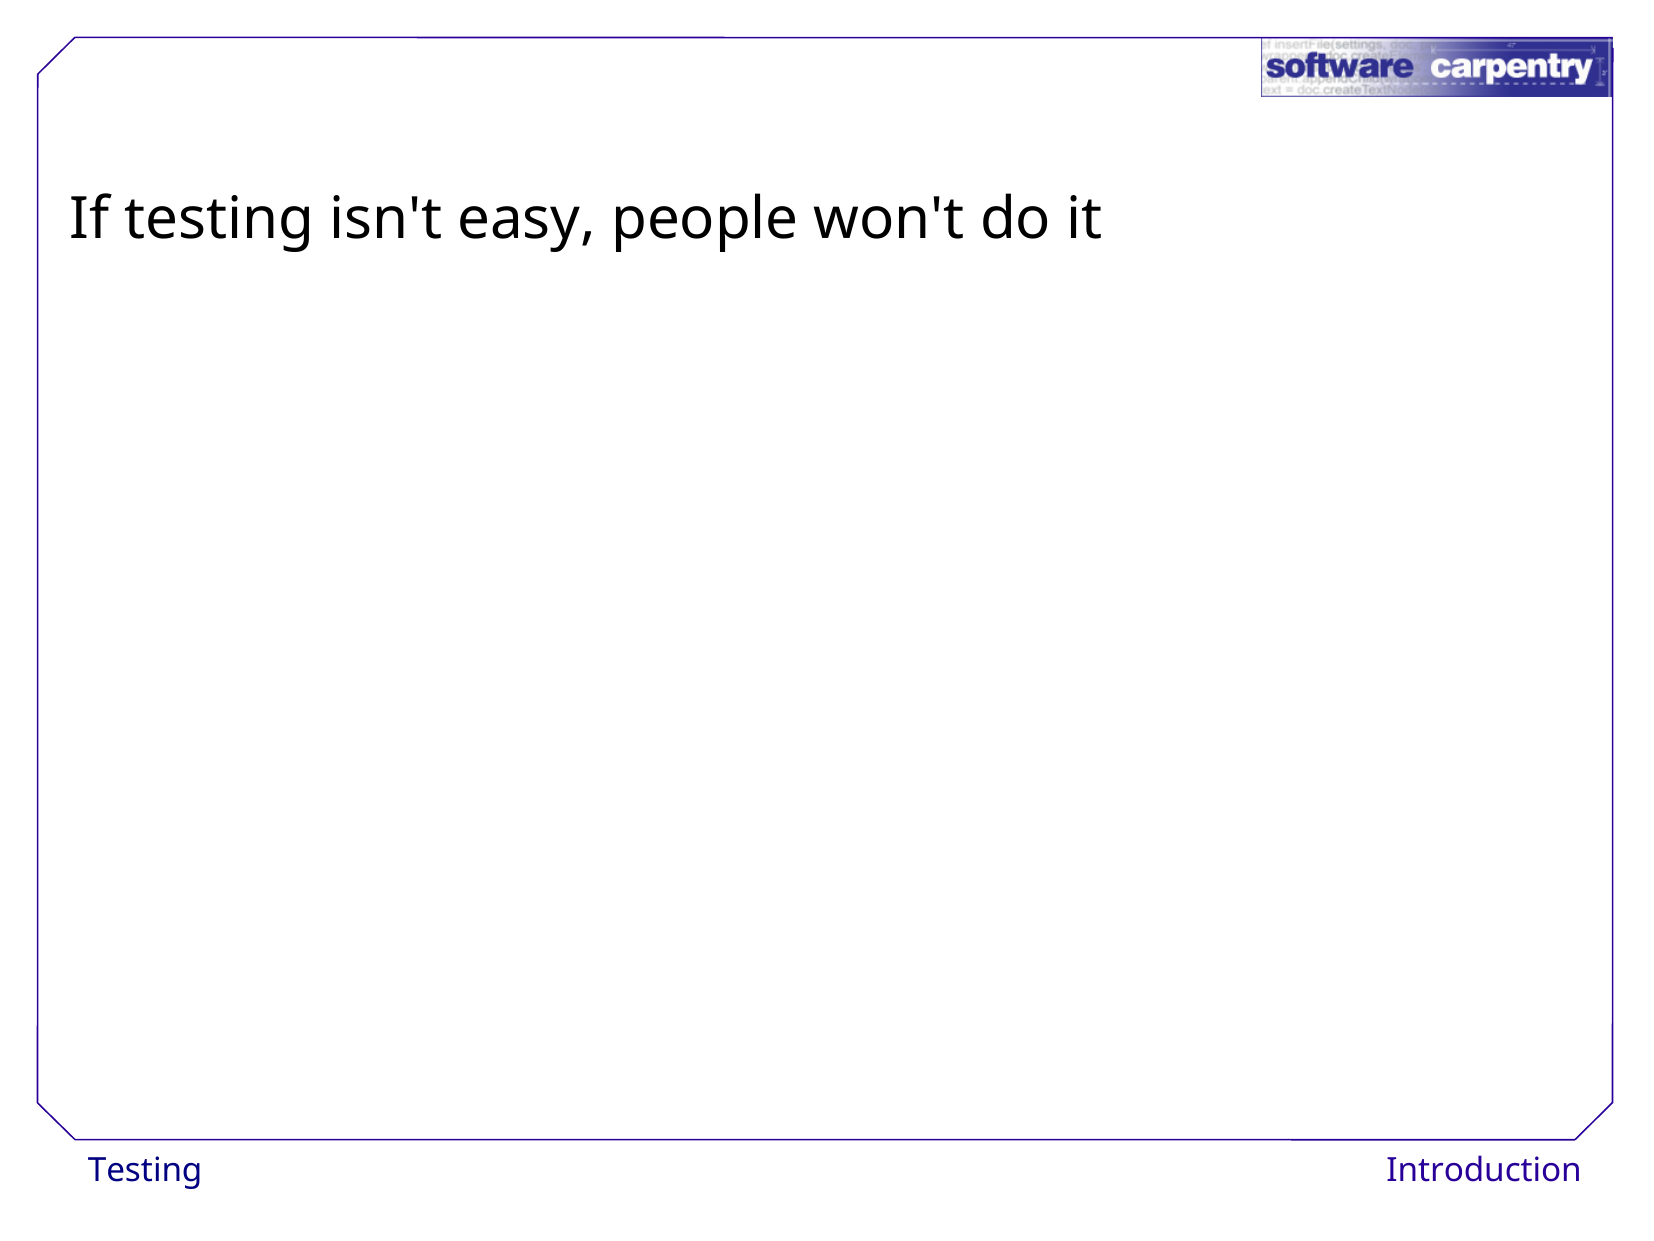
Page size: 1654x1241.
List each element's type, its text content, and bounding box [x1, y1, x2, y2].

text_box If testing isn't easy, people won't do it [54, 138, 1268, 259]
picture [1261, 39, 1613, 97]
